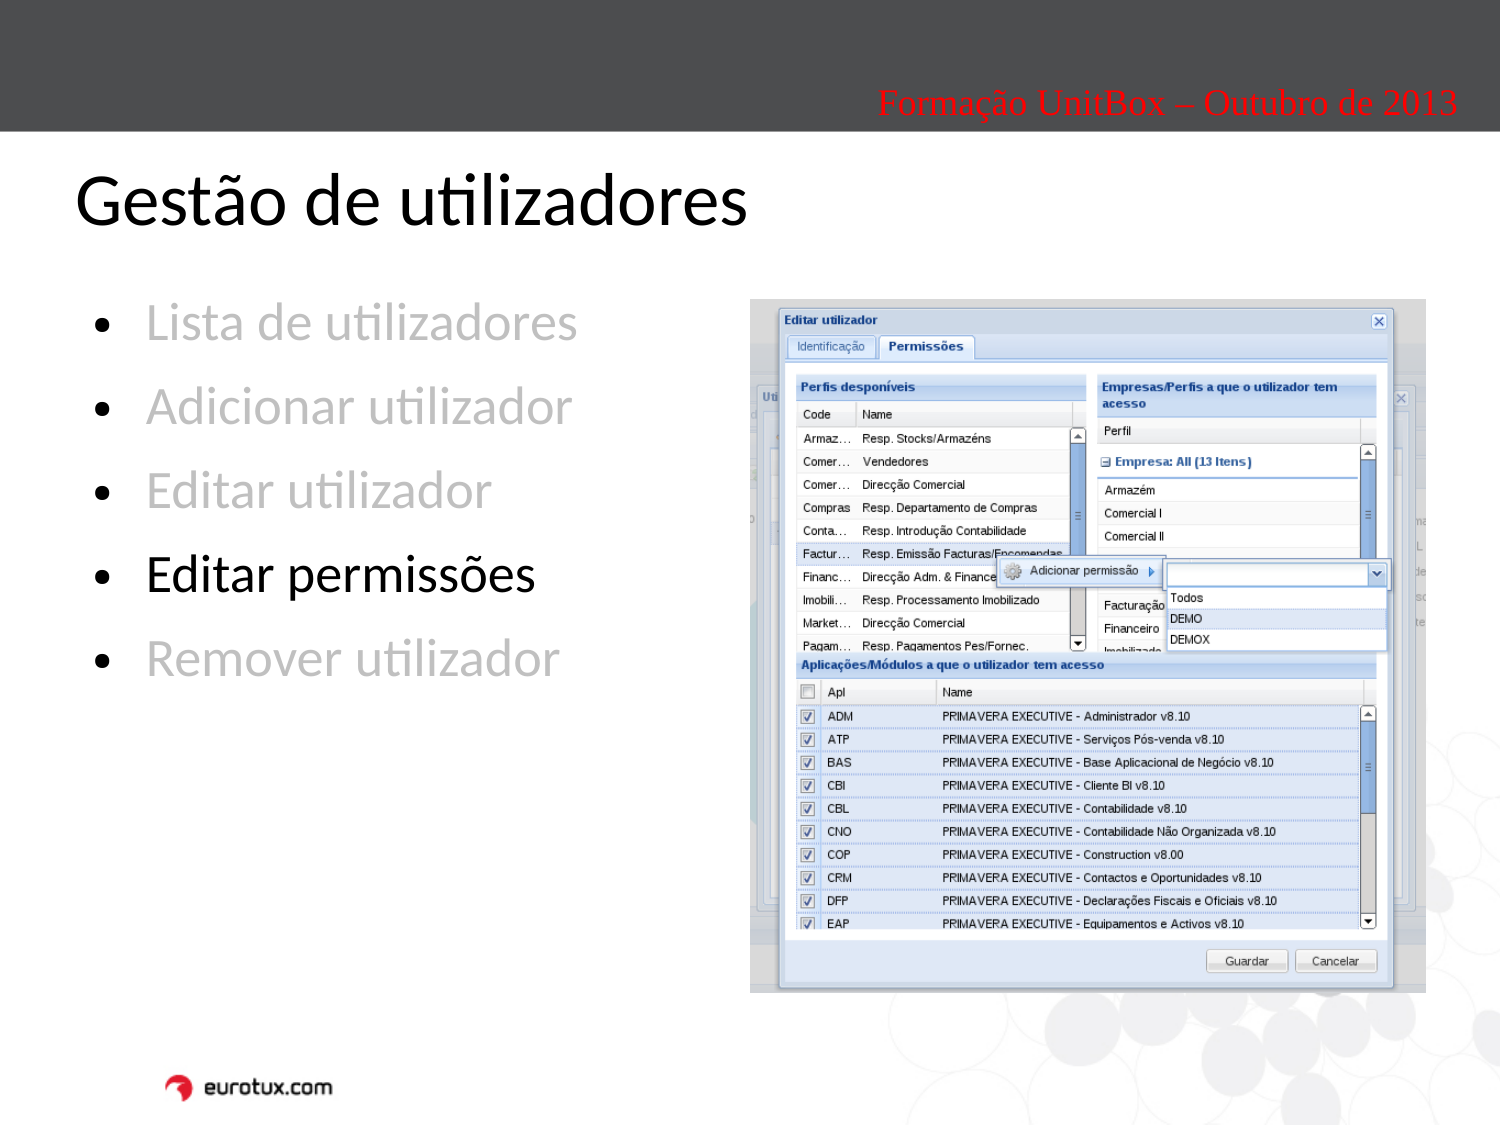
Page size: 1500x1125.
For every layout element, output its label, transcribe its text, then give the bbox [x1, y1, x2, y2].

title Gestão de utilizadores [75, 112, 1425, 301]
list Lista de utilizadores Adicionar utilizador Editar utilizador Editar permissões Remover utilizador [75, 299, 734, 1043]
picture [0, 0, 1500, 1125]
